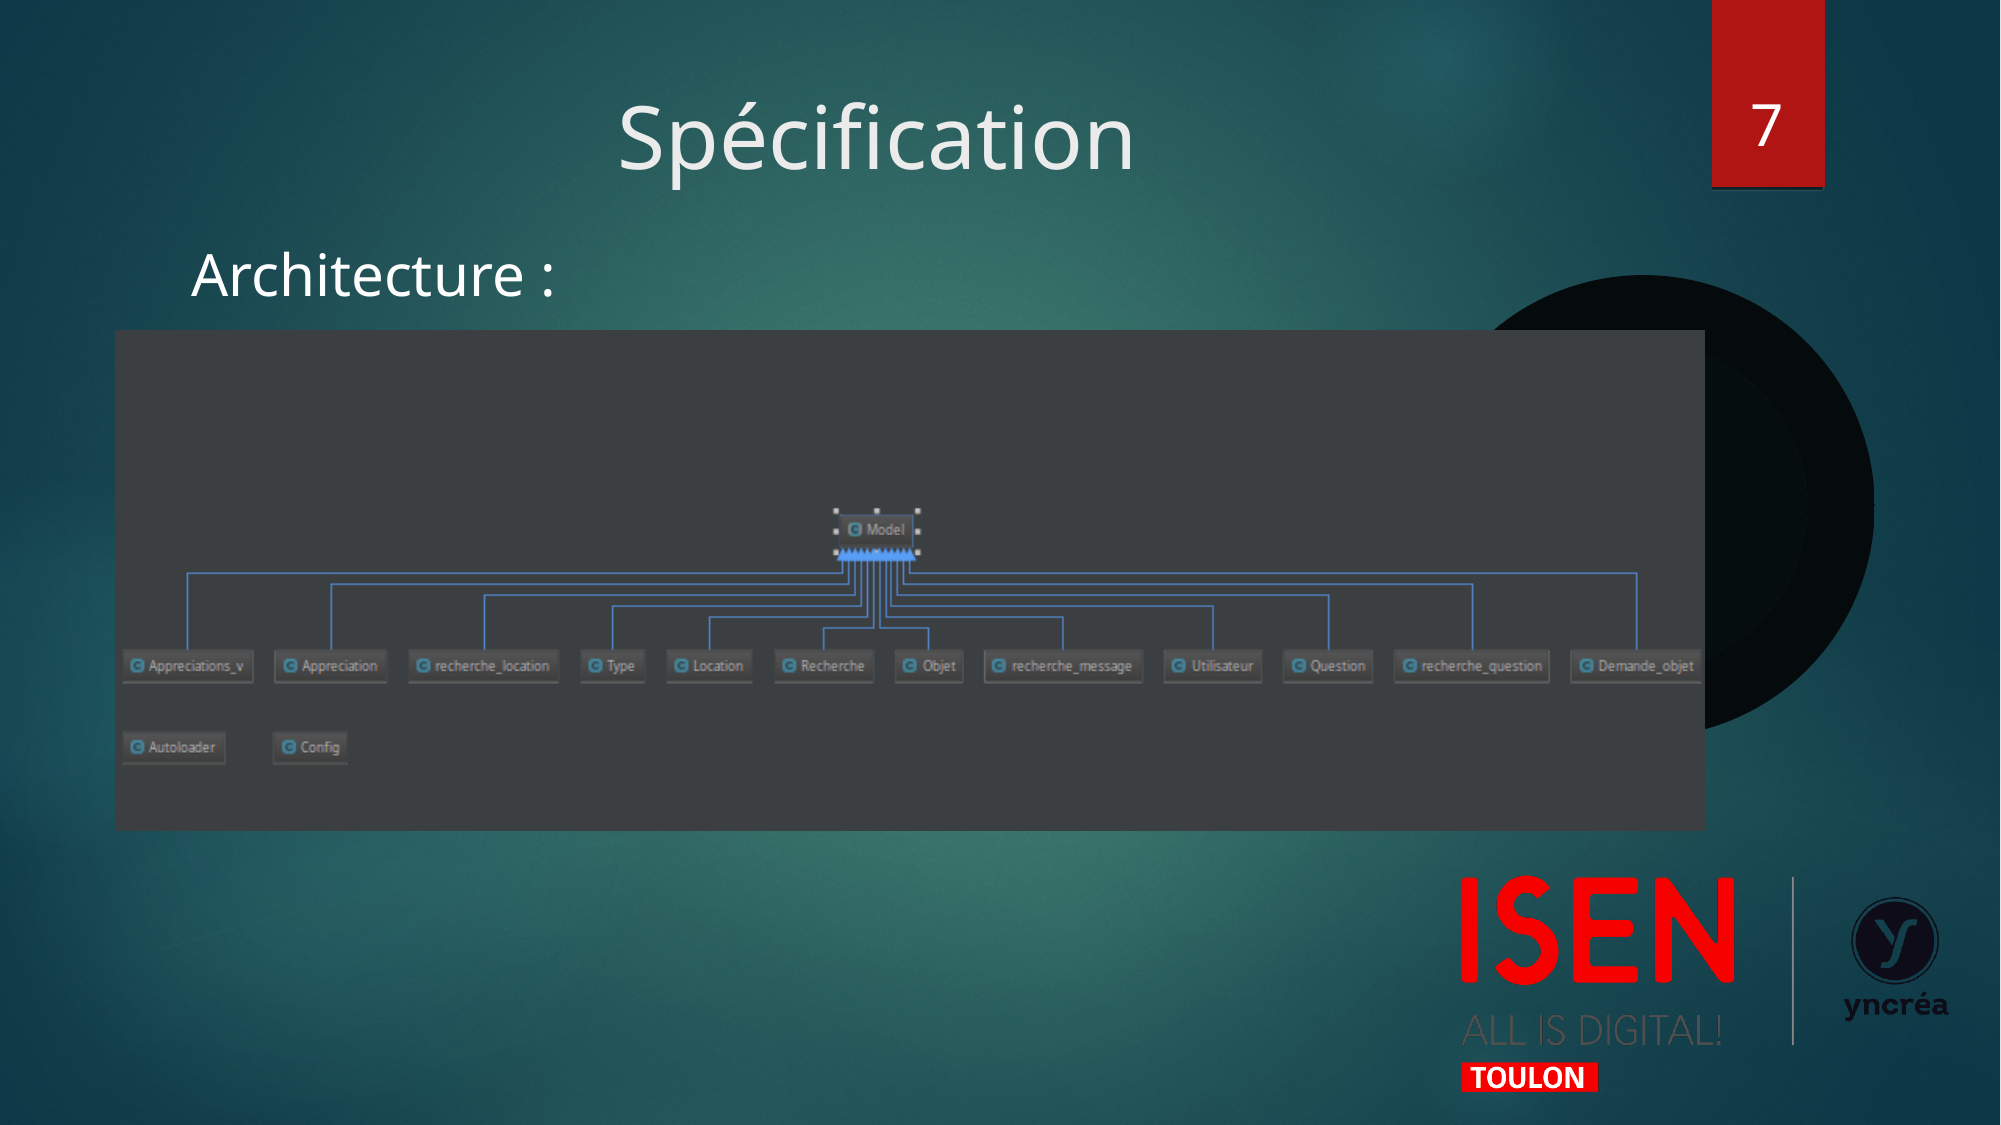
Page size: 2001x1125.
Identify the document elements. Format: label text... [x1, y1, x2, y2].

picture [115, 330, 1705, 831]
picture [1408, 842, 2000, 1125]
text_box 7 [1698, 48, 1836, 175]
title Spécification [106, 74, 1649, 231]
list Architecture : [176, 230, 1644, 330]
